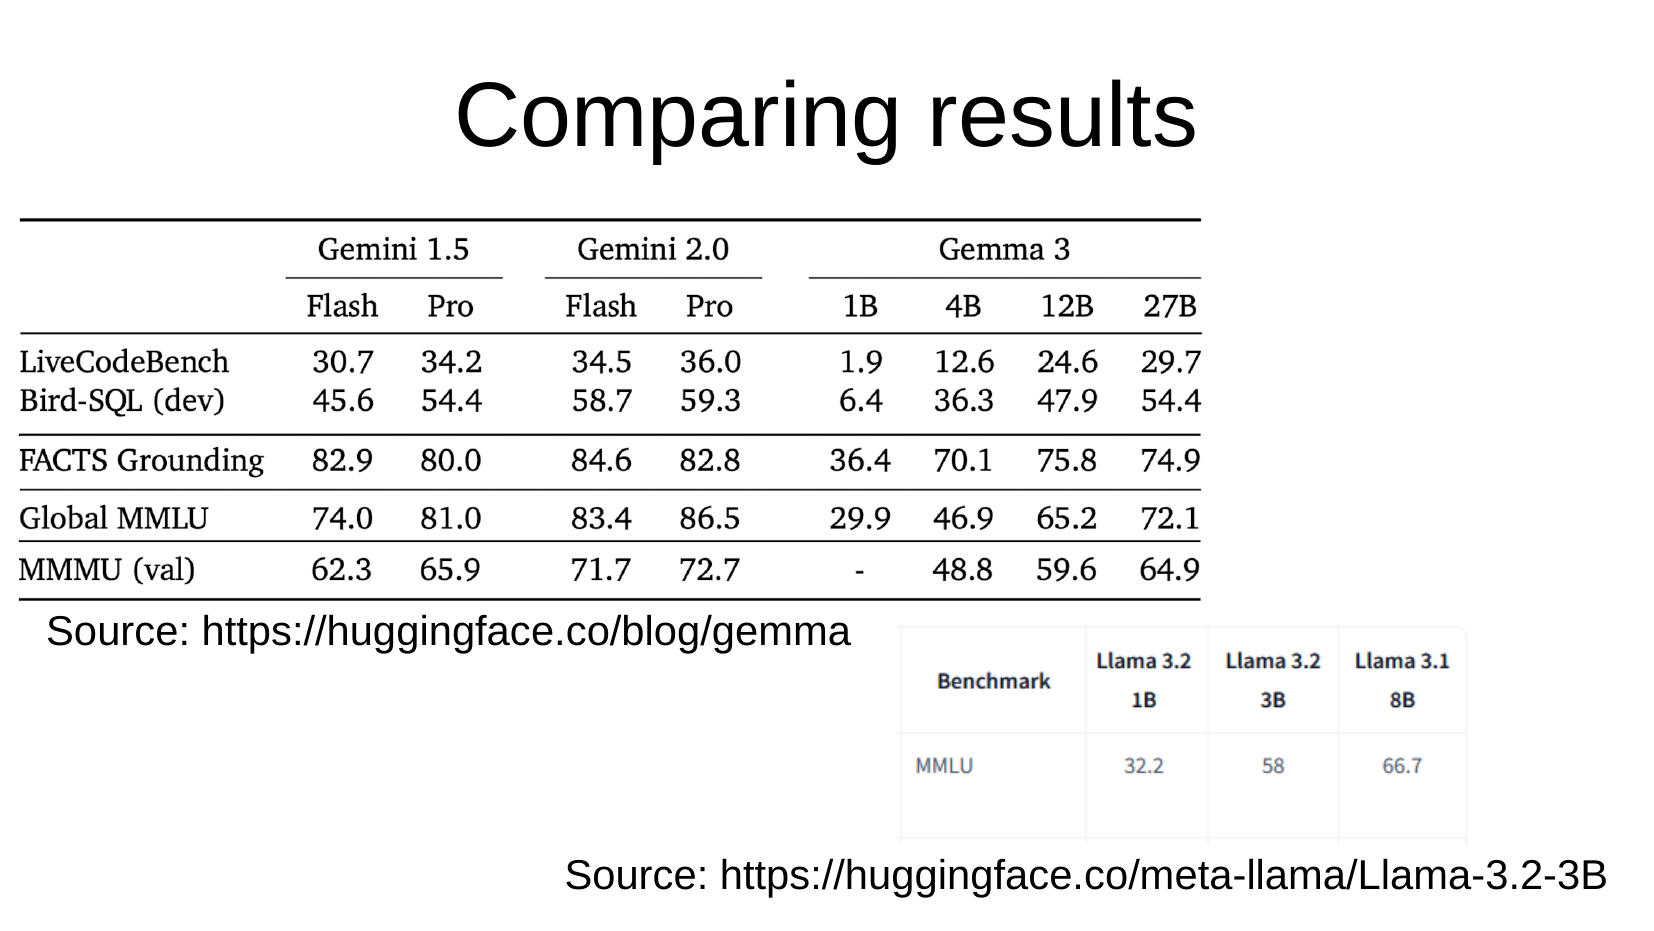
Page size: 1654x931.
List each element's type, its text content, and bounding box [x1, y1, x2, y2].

title Source: https://huggingface.co/meta-llama/Llama-3.2-3B [342, 797, 1654, 931]
picture [896, 620, 1477, 797]
title Comparing results [82, 37, 1571, 193]
title Source: https://huggingface.co/blog/gemma [0, 553, 1193, 709]
picture [0, 206, 1211, 611]
